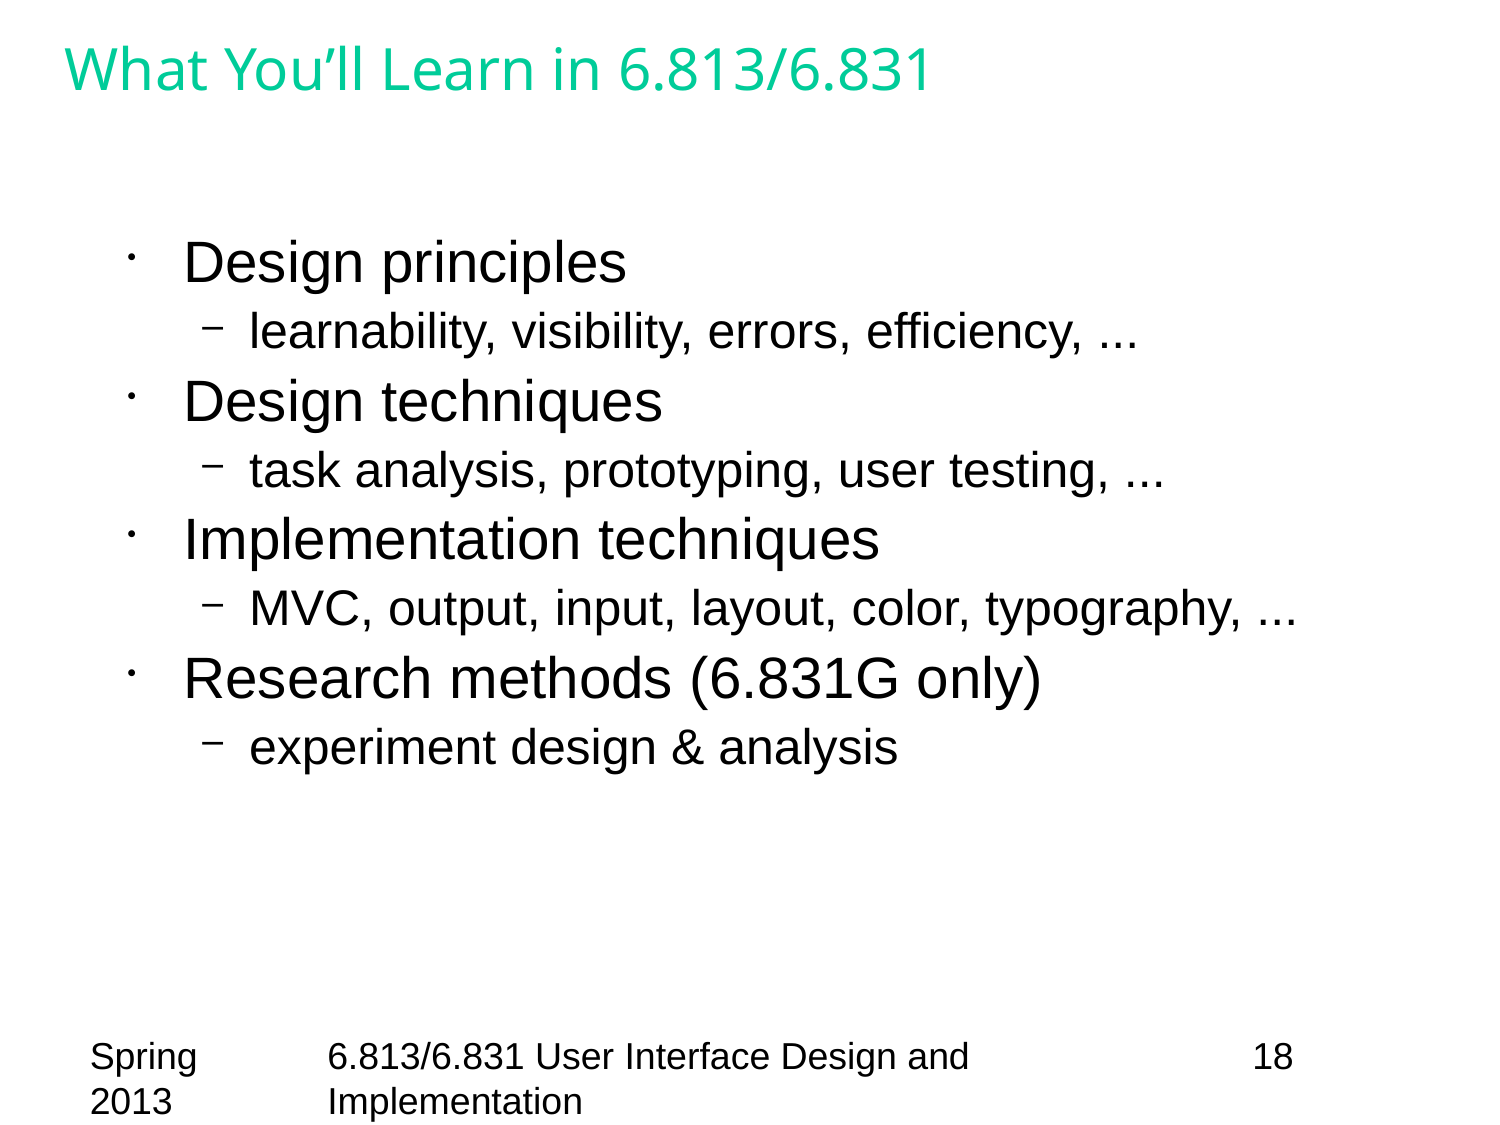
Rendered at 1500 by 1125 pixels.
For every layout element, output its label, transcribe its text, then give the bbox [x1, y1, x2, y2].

slide_number Spring 2013 [75, 1024, 300, 1103]
title What You’ll Learn in 6.813/6.831 [50, 24, 1438, 150]
list Design principles learnability, visibility, errors, efficiency, ... Design techniques task analysis, prototyping, user testing, ... Implementation techniques MVC, output, input, layout, color, typography, ... Research methods (6.831G only) experiment design & analysis [112, 224, 1388, 1000]
footer 6.813/6.831 User Interface Design and Implementation [312, 1024, 1225, 1103]
slide_number <number> [1237, 1024, 1425, 1103]
